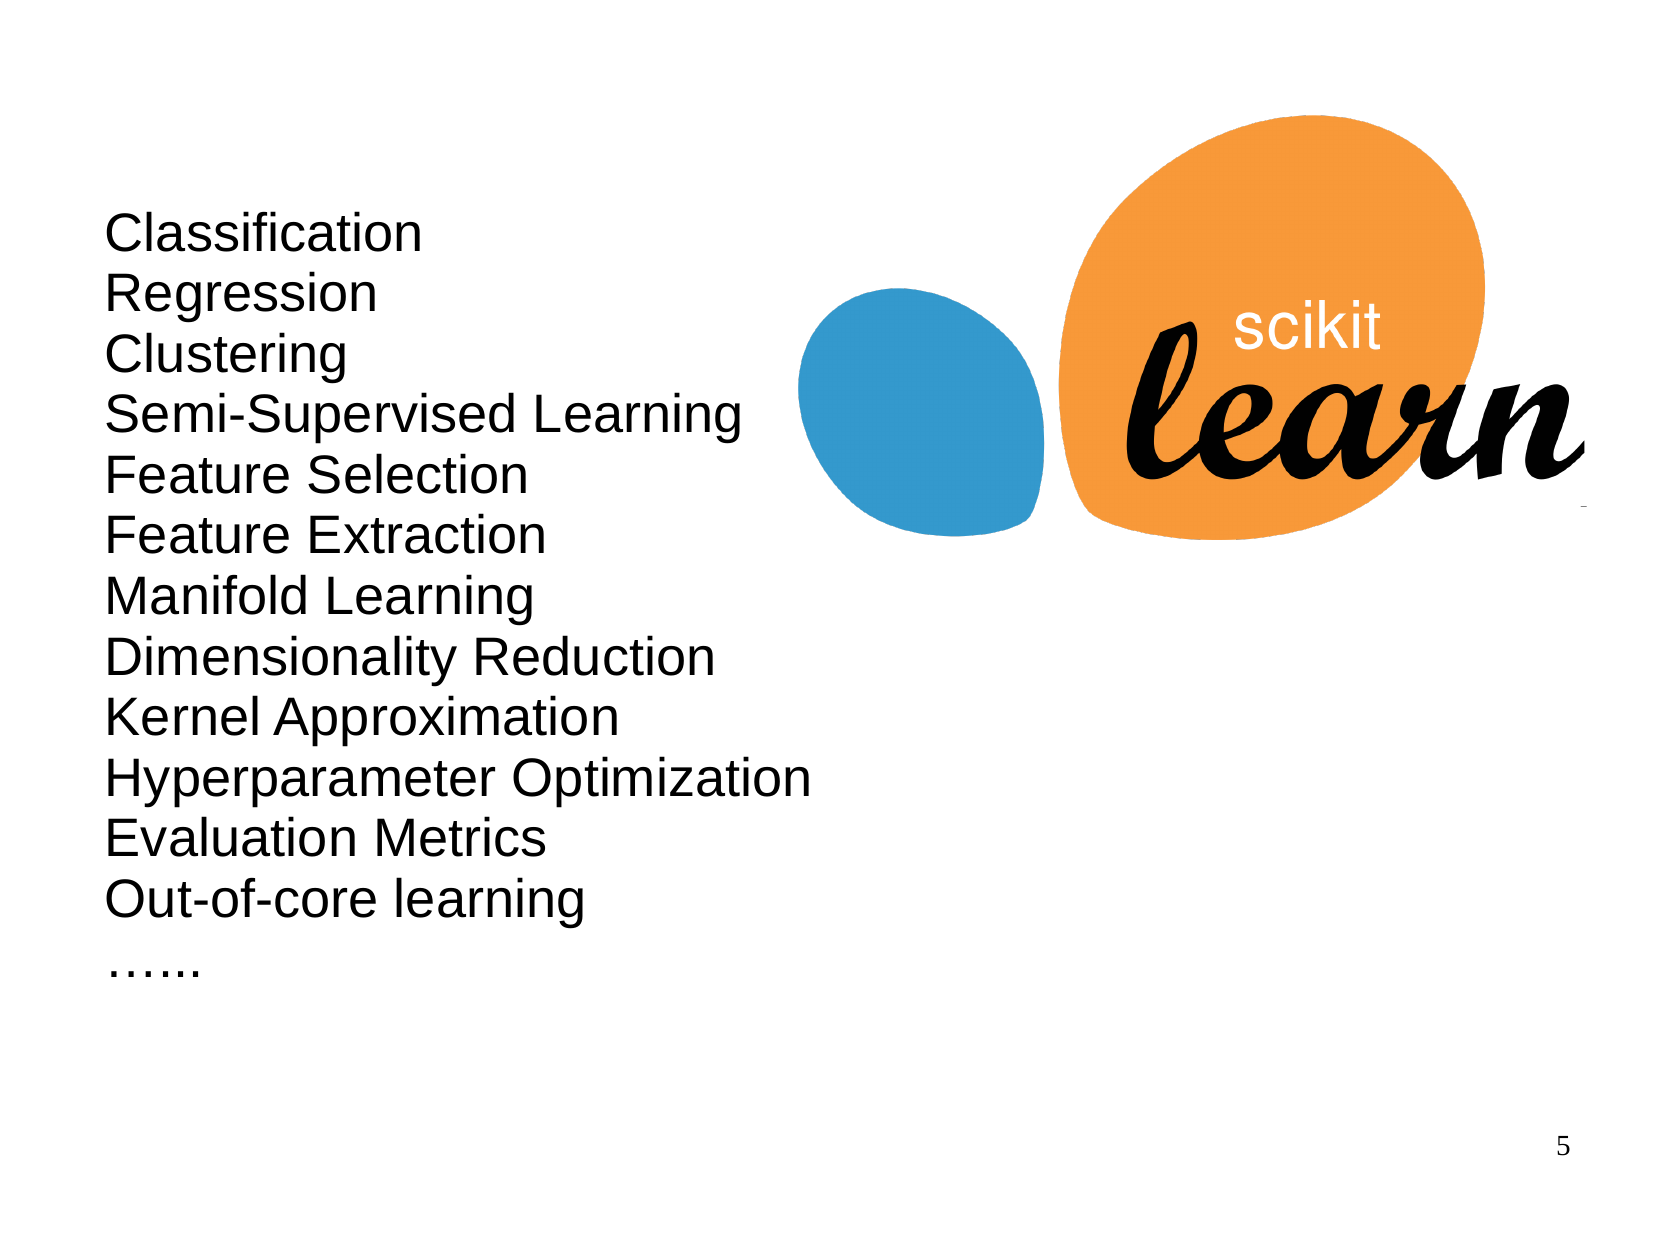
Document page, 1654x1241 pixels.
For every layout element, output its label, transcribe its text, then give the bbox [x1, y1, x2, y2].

picture [780, 14, 1602, 566]
text_box Classification Regression Clustering Semi-Supervised Learning Feature Selection Feature Extraction Manifold Learning Dimensionality Reduction Kernel Approximation Hyperparameter Optimization Evaluation Metrics Out-of-core learning …... [90, 195, 1021, 1021]
